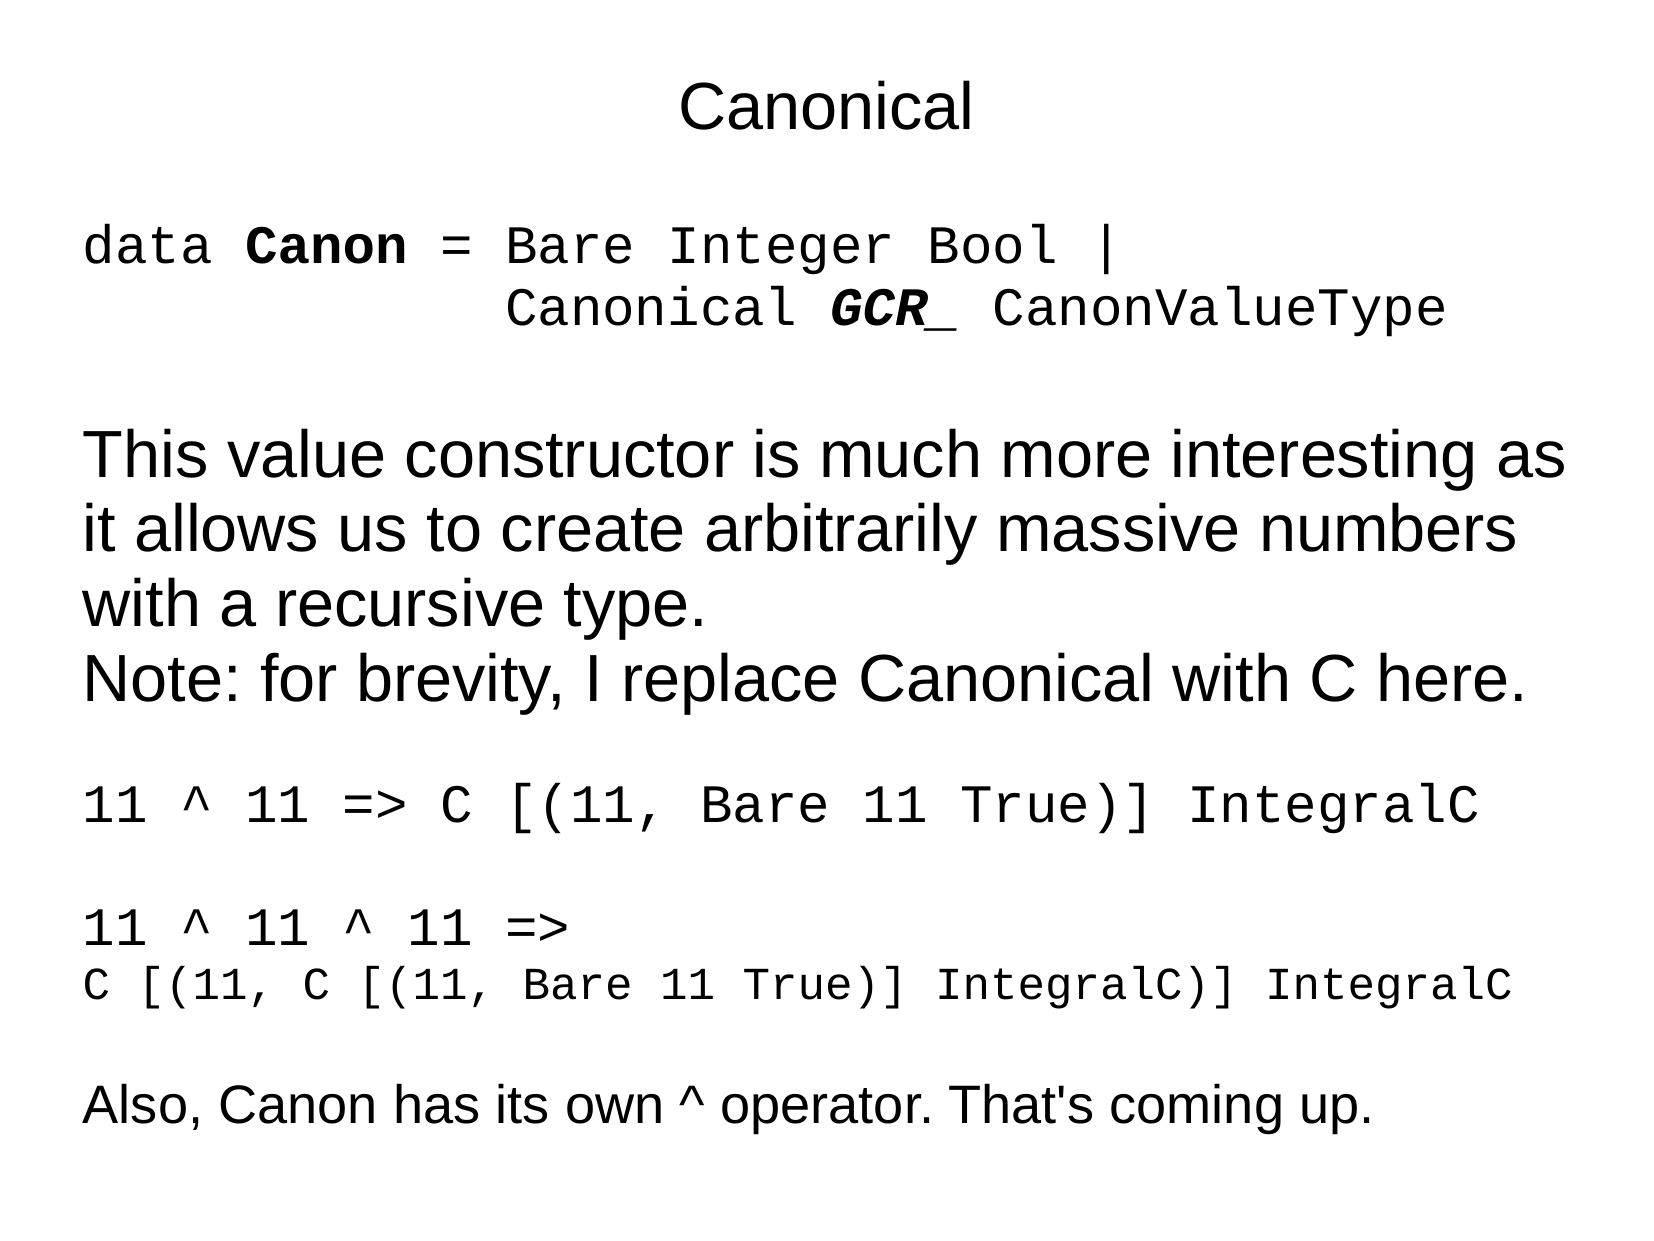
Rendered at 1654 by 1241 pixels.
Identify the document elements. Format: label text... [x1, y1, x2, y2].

subtitle Canonical data Canon = Bare Integer Bool | Canonical GCR_ CanonValueType This value constructor is much more interesting as it allows us to create arbitrarily massive numbers with a recursive type. Note: for brevity, I replace Canonical with C here. 11 ^ 11 => C [(11, Bare 11 True)] IntegralC 11 ^ 11 ^ 11 => C [(11, C [(11, Bare 11 True)] IntegralC)] IntegralC Also, Canon has its own ^ operator. That's coming up. [82, 49, 1571, 1156]
